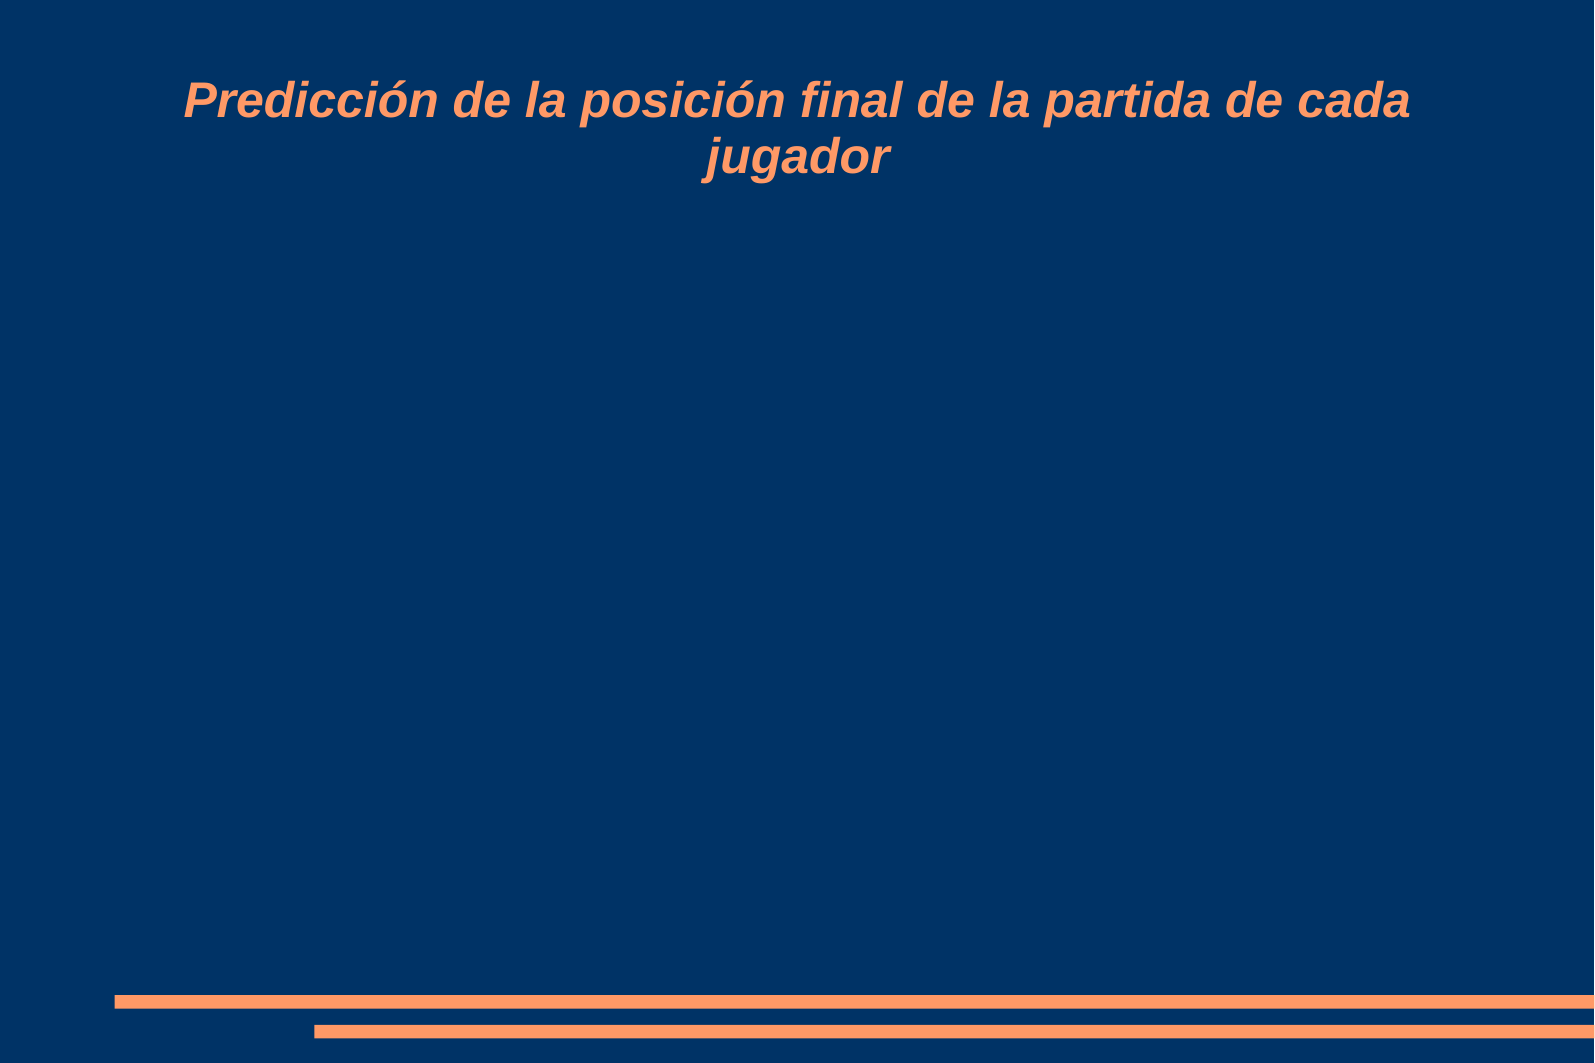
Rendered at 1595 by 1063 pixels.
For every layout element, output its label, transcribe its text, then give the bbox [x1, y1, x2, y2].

title Predicción de la posición final de la partida de cada jugador [117, 39, 1479, 218]
